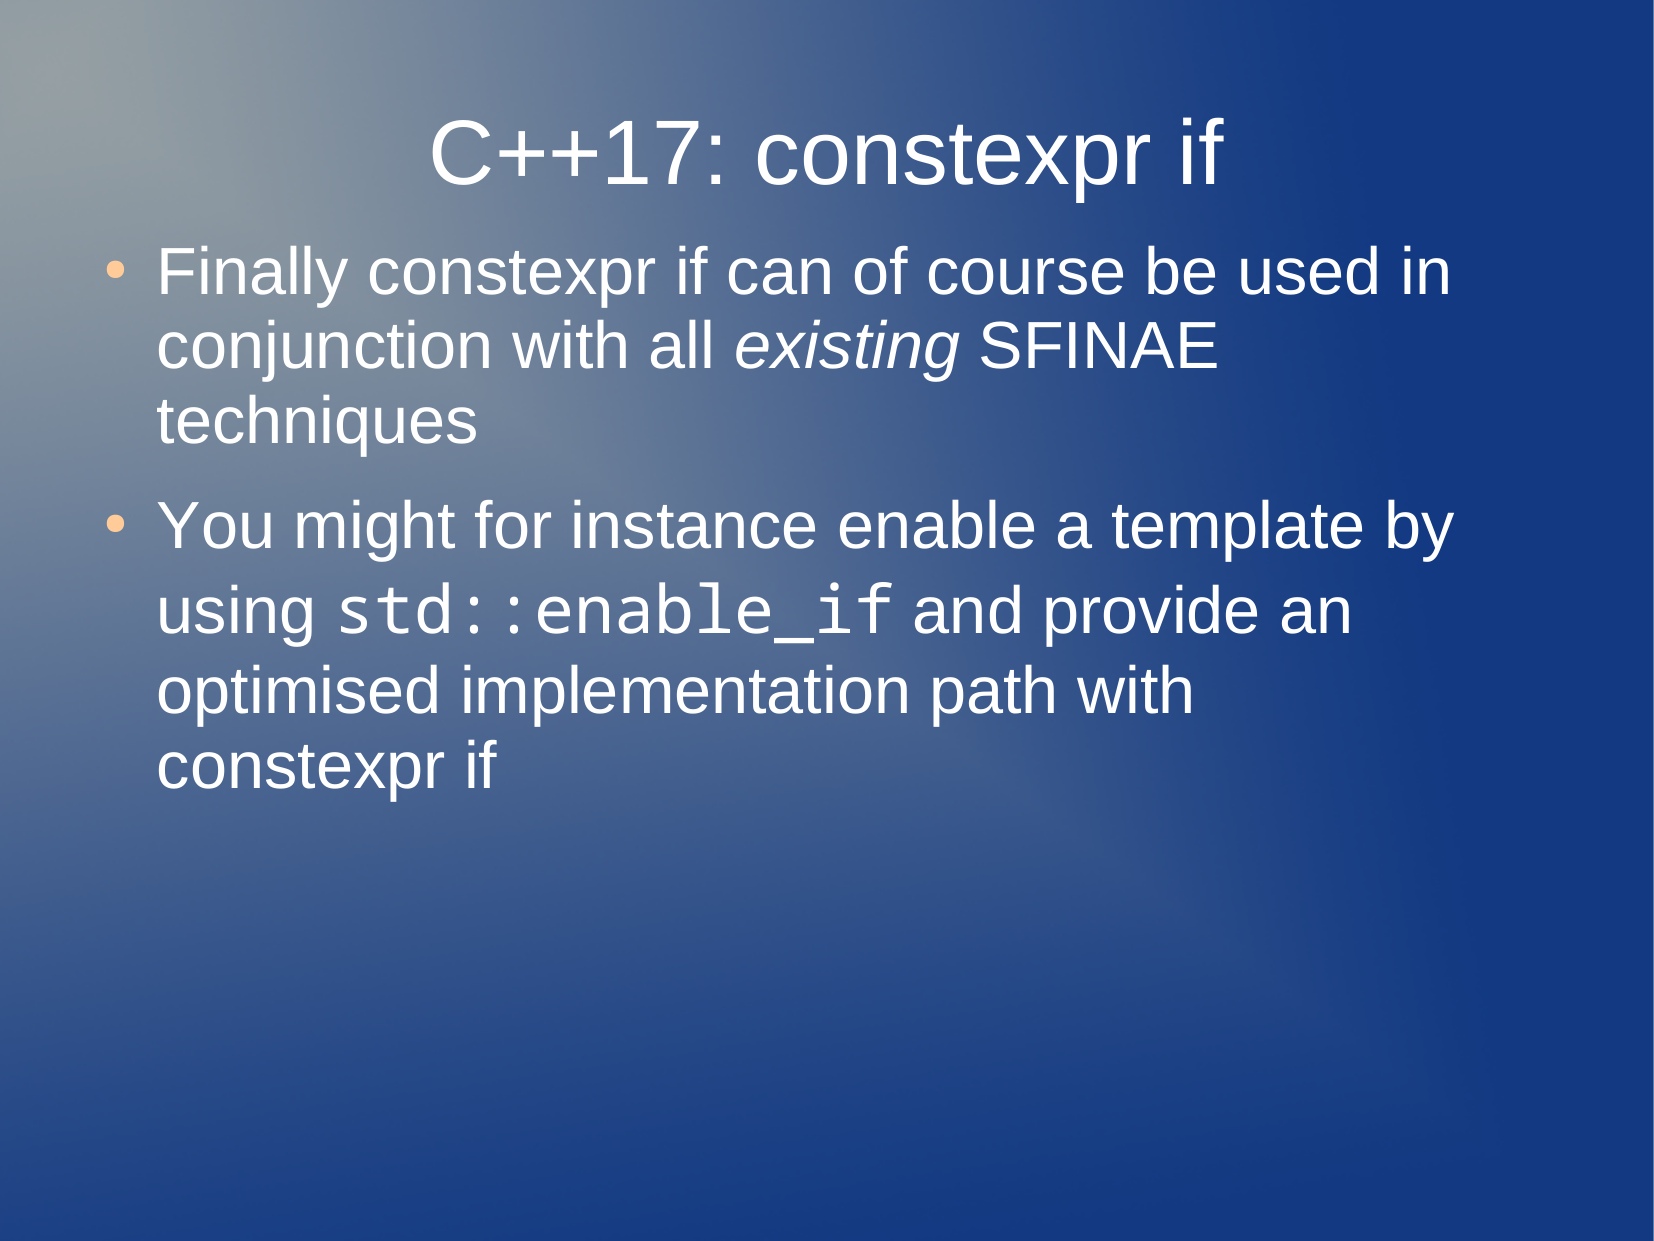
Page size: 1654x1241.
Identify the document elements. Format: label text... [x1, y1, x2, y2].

list Finally constexpr if can of course be used in conjunction with all existing SFINAE techniques You might for instance enable a template by using std::enable_if and provide an optimised implementation path with constexpr if [85, 233, 1467, 1241]
picture [0, 0, 1654, 1241]
title C++17: constexpr if [82, 49, 1571, 257]
